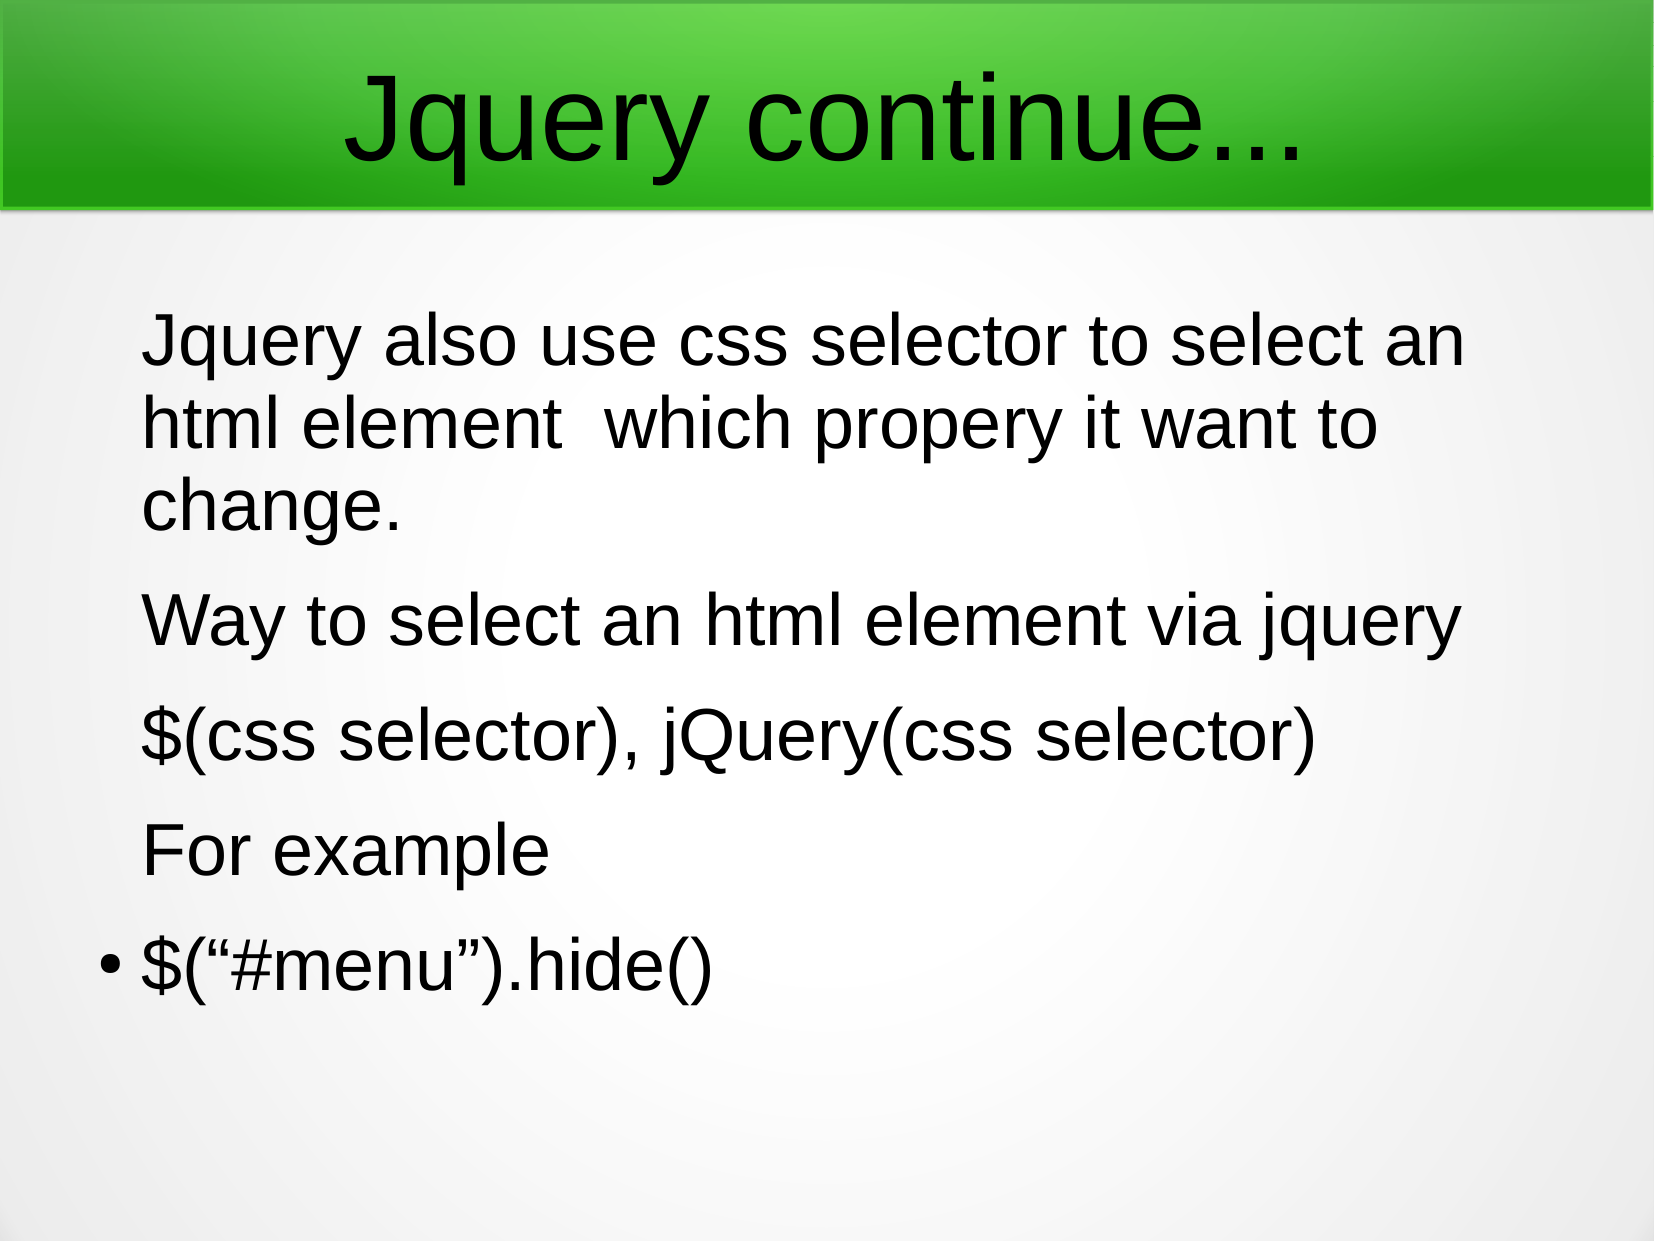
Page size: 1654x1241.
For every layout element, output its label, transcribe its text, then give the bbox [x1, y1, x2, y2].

title Jquery continue... [82, 47, 1571, 189]
list Jquery also use css selector to select an html element which propery it want to change. Way to select an html element via jquery $(css selector), jQuery(css selector) For example $(“#menu”).hide() [82, 299, 1571, 1019]
